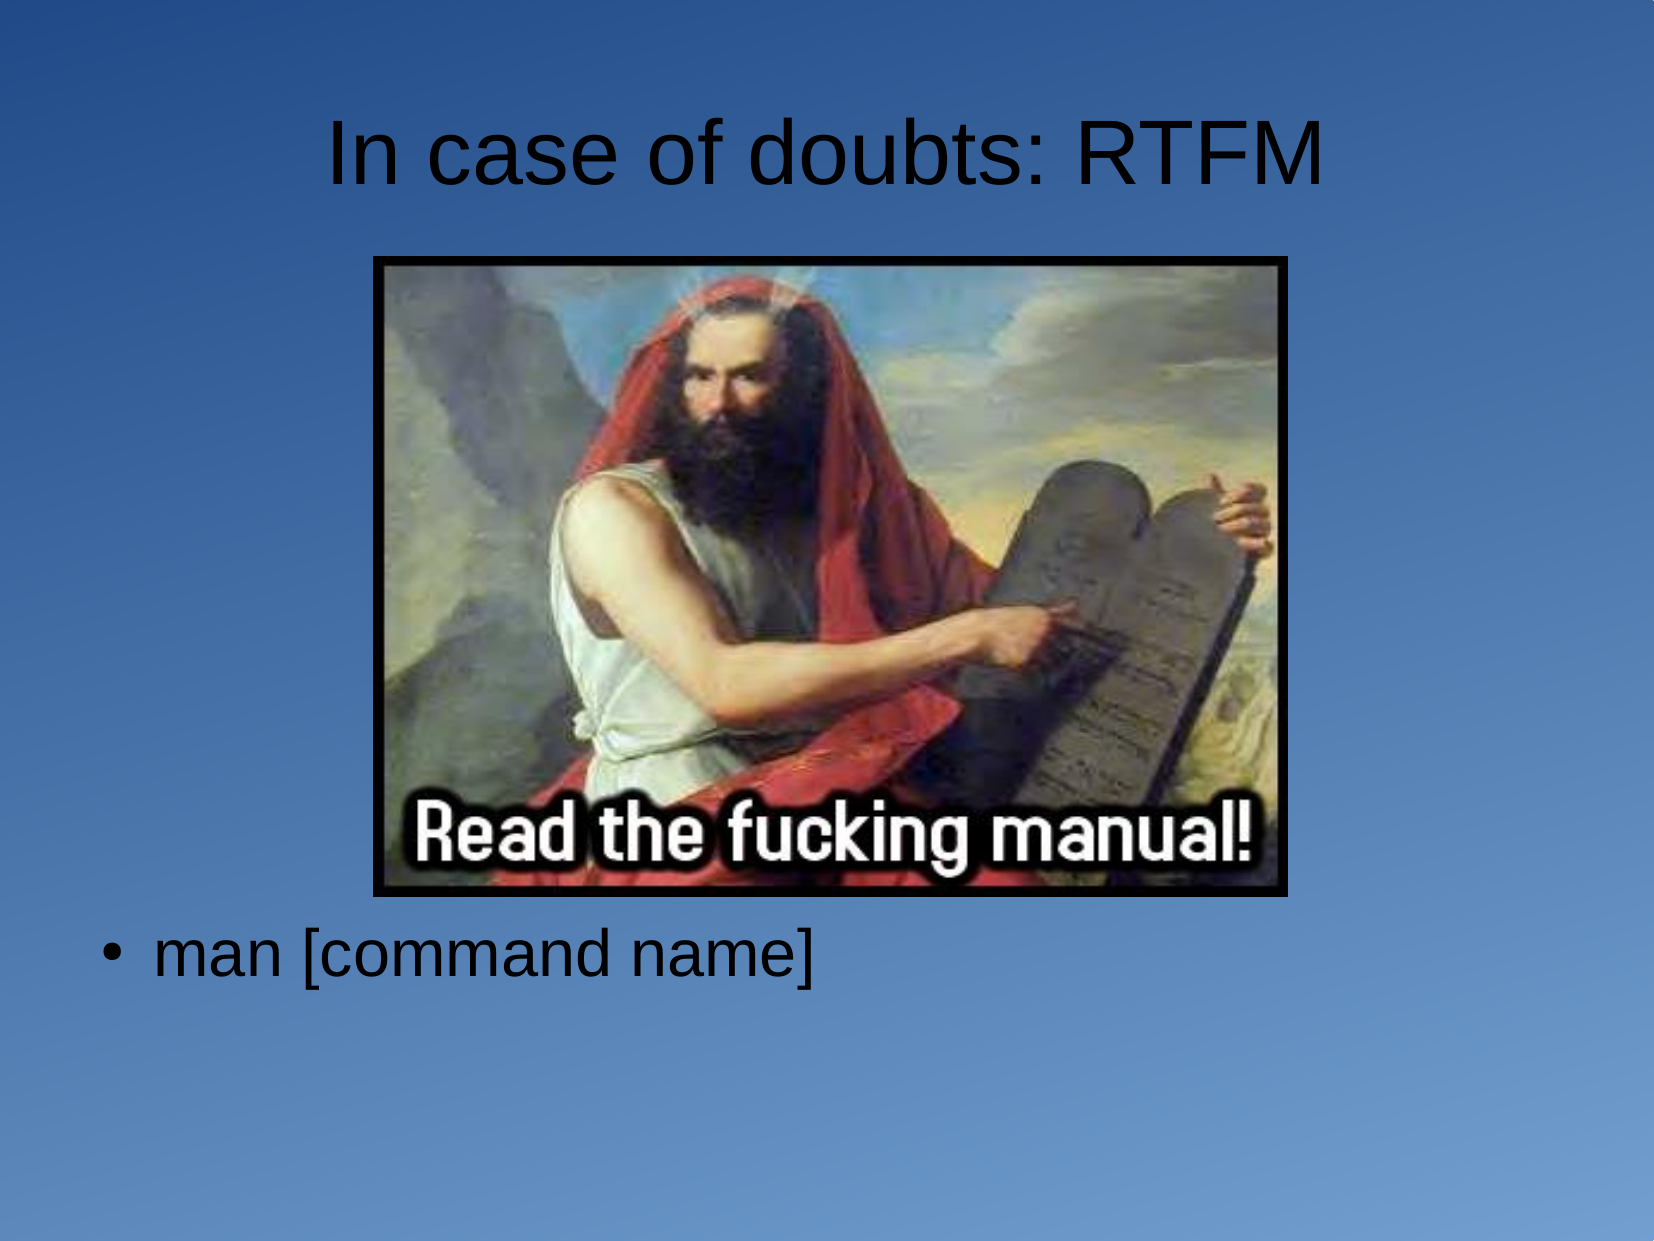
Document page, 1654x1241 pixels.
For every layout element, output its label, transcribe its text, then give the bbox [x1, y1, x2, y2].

list man [command name] [82, 290, 1571, 1010]
picture [373, 256, 1288, 897]
title In case of doubts: RTFM [82, 49, 1571, 257]
